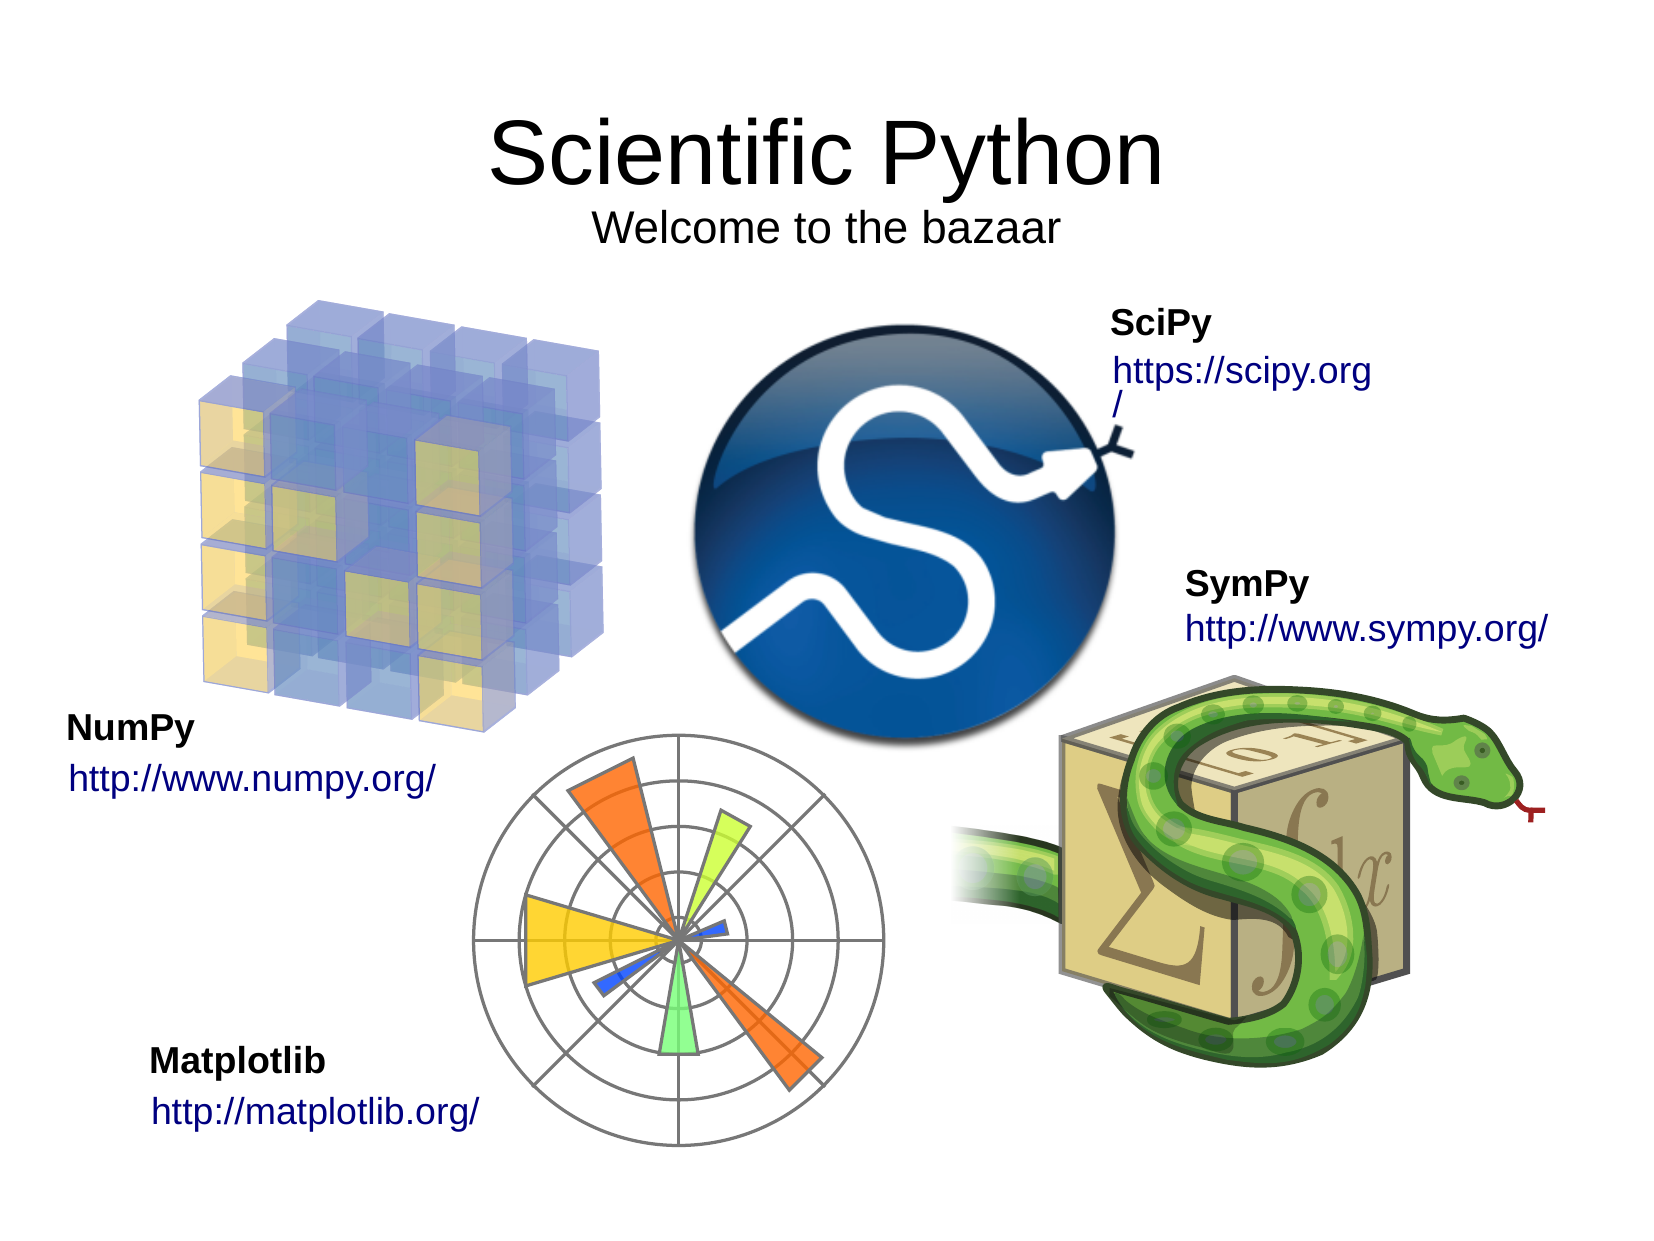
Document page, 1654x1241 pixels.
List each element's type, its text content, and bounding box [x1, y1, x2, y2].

text_box SciPy [1095, 293, 1227, 351]
title Scientific Python [82, 49, 1571, 257]
text_box NumPy [51, 699, 210, 756]
text_box SymPy [1170, 555, 1325, 612]
text_box Matplotlib [134, 1032, 346, 1090]
text_box https://scipy.org/ [1097, 341, 1398, 399]
text_box http://www.numpy.org/ [53, 750, 451, 807]
text_box http://matplotlib.org/ [136, 1083, 496, 1141]
picture [198, 300, 1546, 1151]
text_box Welcome to the bazaar [489, 195, 1165, 313]
text_box http://www.sympy.org/ [1170, 600, 1576, 657]
